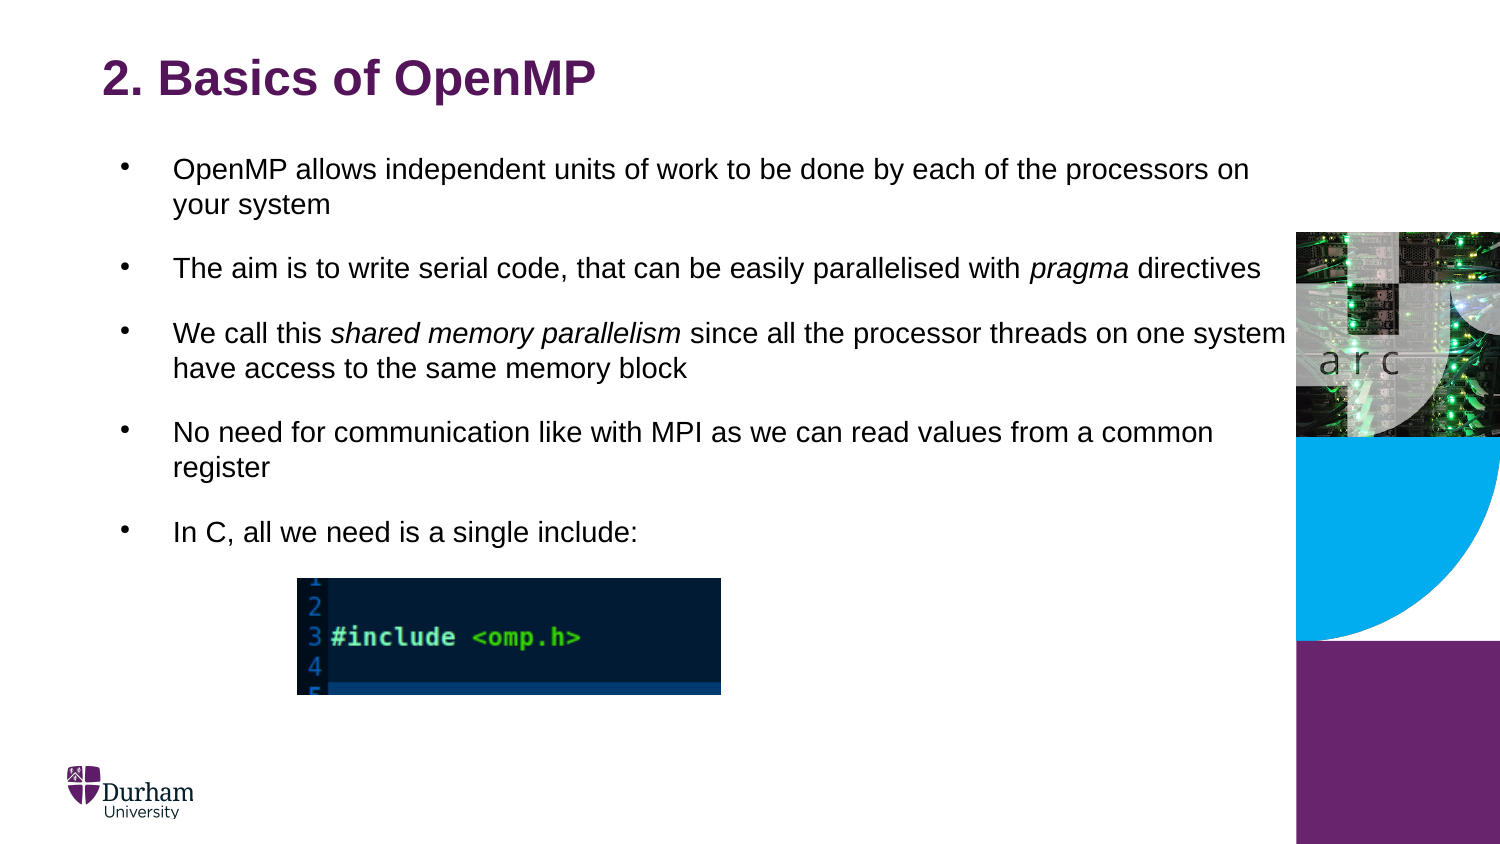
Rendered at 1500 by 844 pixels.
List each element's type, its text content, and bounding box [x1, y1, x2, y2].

picture [67, 766, 193, 819]
picture [297, 578, 721, 695]
list OpenMP allows independent units of work to be done by each of the processors on your system The aim is to write serial code, that can be easily parallelised with pragma directives We call this shared memory parallelism since all the processor threads on one system have access to the same memory block No need for communication like with MPI as we can read values from a common register In C, all we need is a single include: [101, 150, 1297, 488]
picture [1332, 467, 1500, 640]
text_box [1296, 640, 1500, 844]
title 2. Basics of OpenMP [101, 45, 1399, 187]
picture [1296, 232, 1500, 436]
